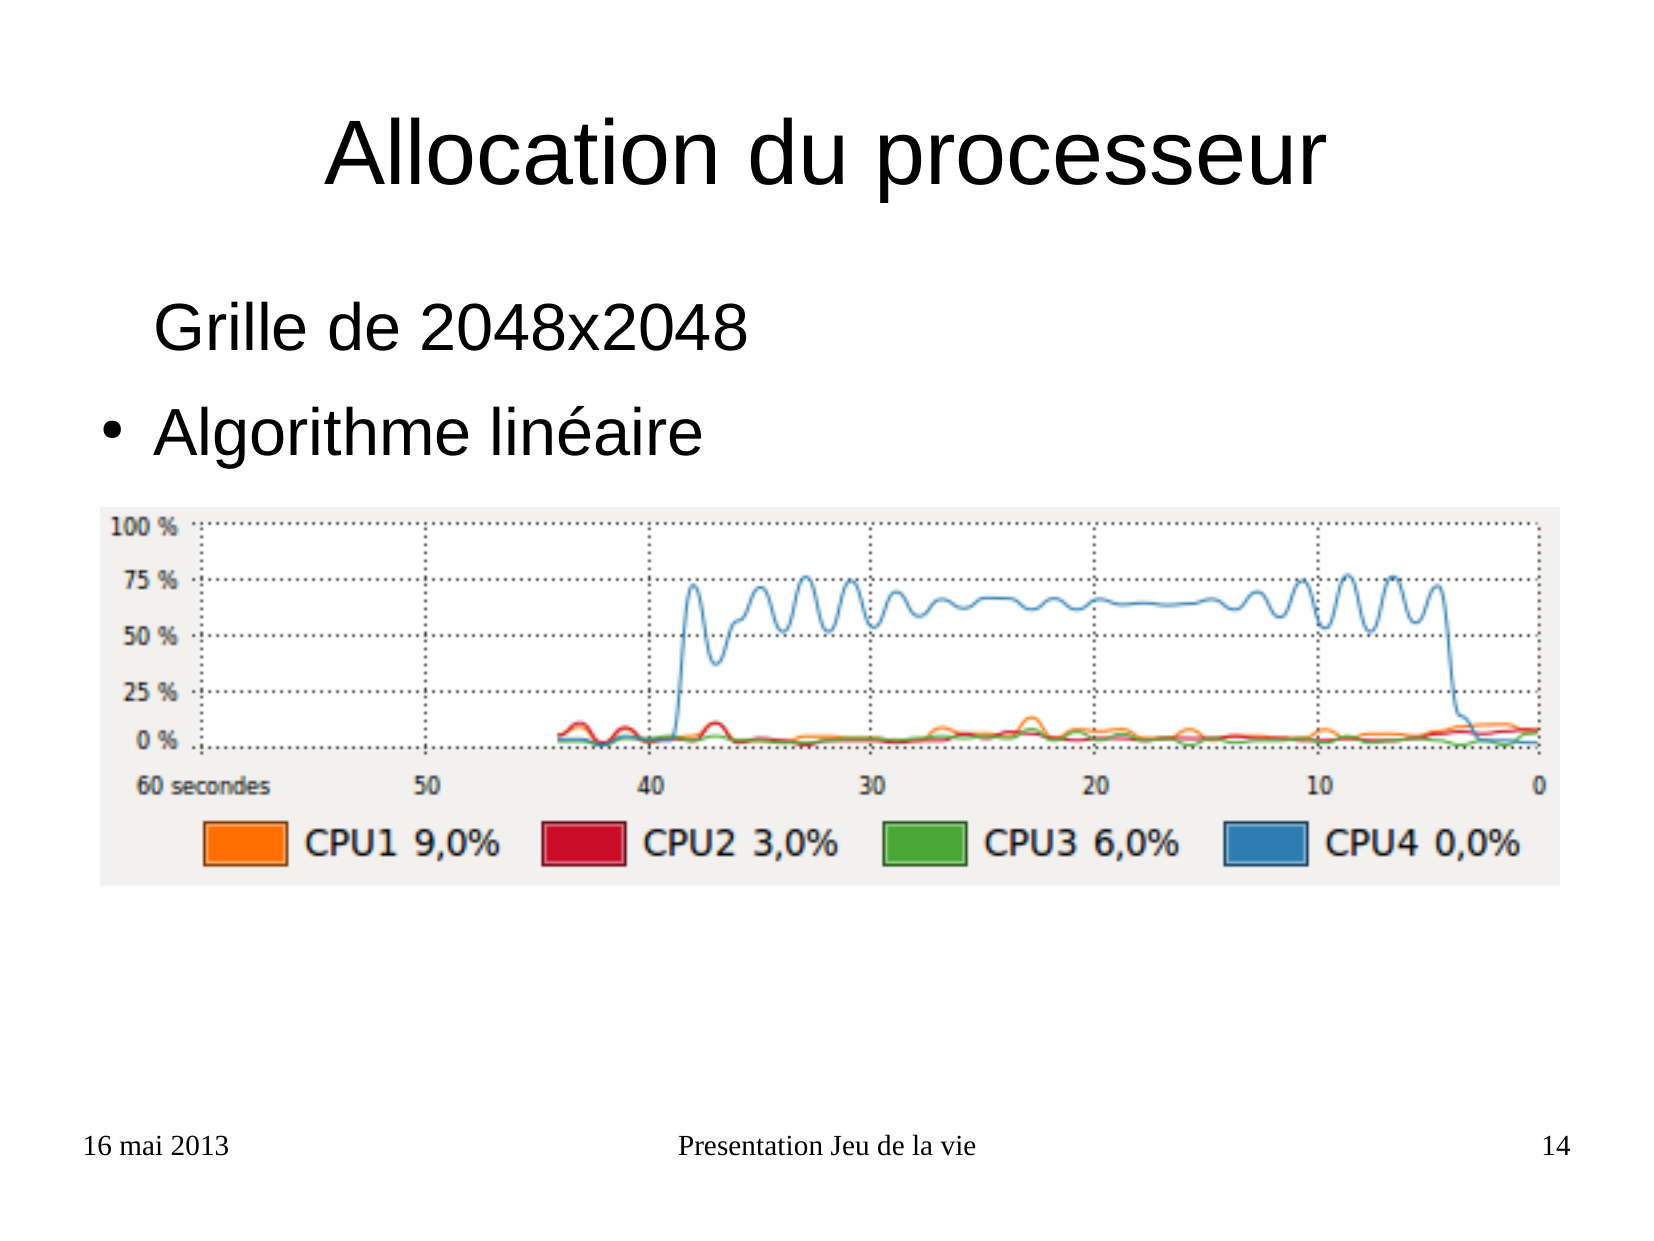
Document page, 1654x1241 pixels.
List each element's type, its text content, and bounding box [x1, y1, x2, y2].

title Allocation du processeur [82, 49, 1571, 257]
list Grille de 2048x2048 Algorithme linéaire [82, 290, 1538, 1010]
picture [100, 507, 1560, 886]
